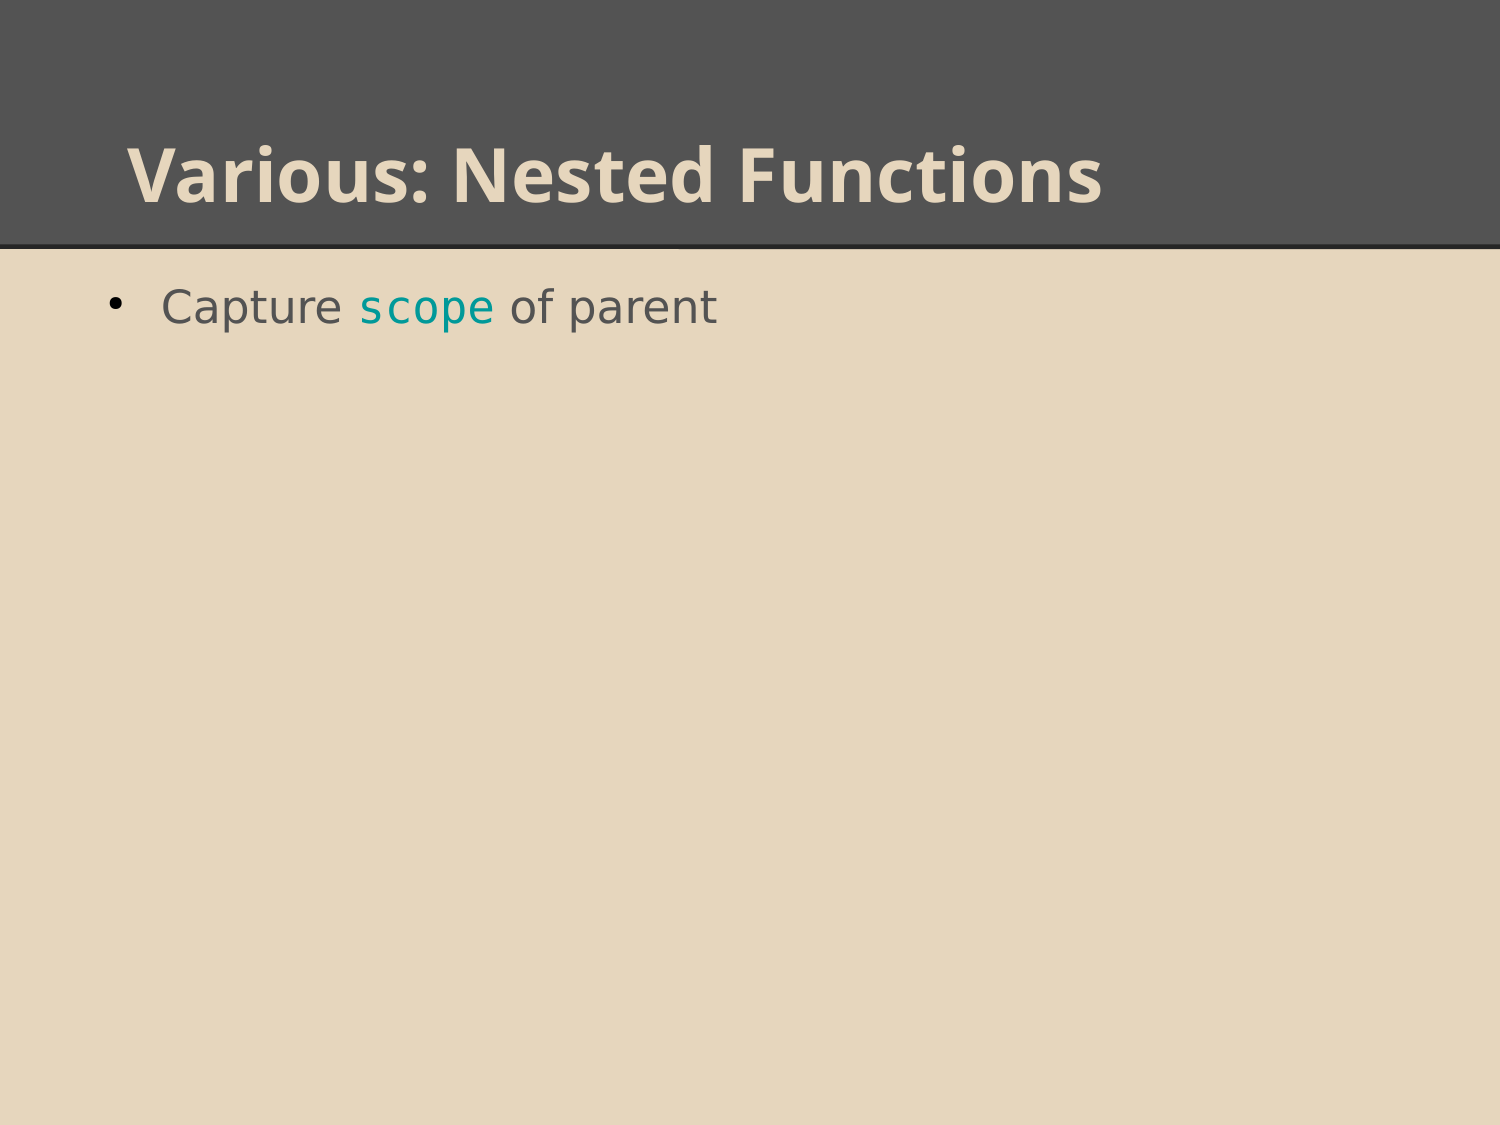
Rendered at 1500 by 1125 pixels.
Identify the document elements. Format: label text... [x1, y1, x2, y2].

list Capture scope of parent [75, 262, 1425, 1078]
title Various: Nested Functions [75, 45, 1425, 233]
